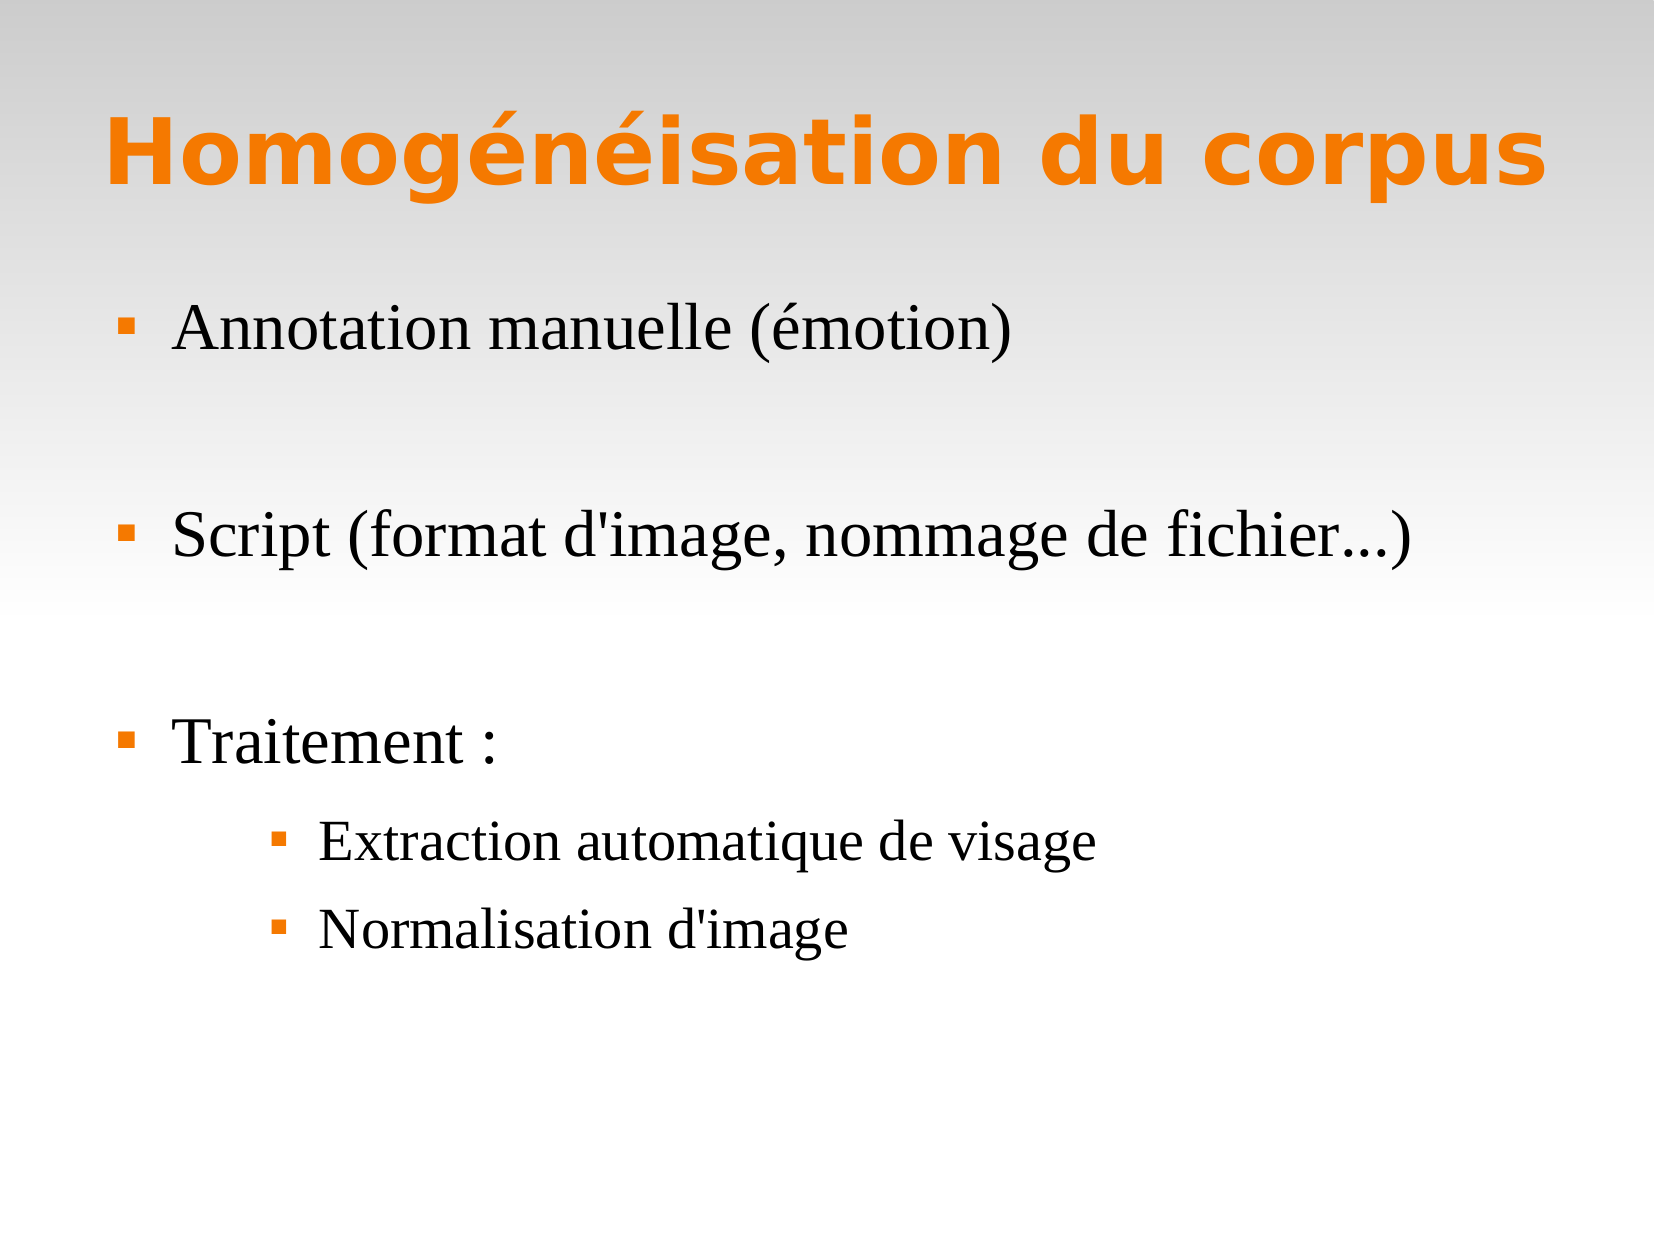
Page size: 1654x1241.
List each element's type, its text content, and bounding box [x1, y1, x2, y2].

list Annotation manuelle (émotion) Script (format d'image, nommage de fichier...) Traitement : Extraction automatique de visage Normalisation d'image [82, 290, 1571, 1109]
title Homogénéisation du corpus [82, 49, 1571, 257]
